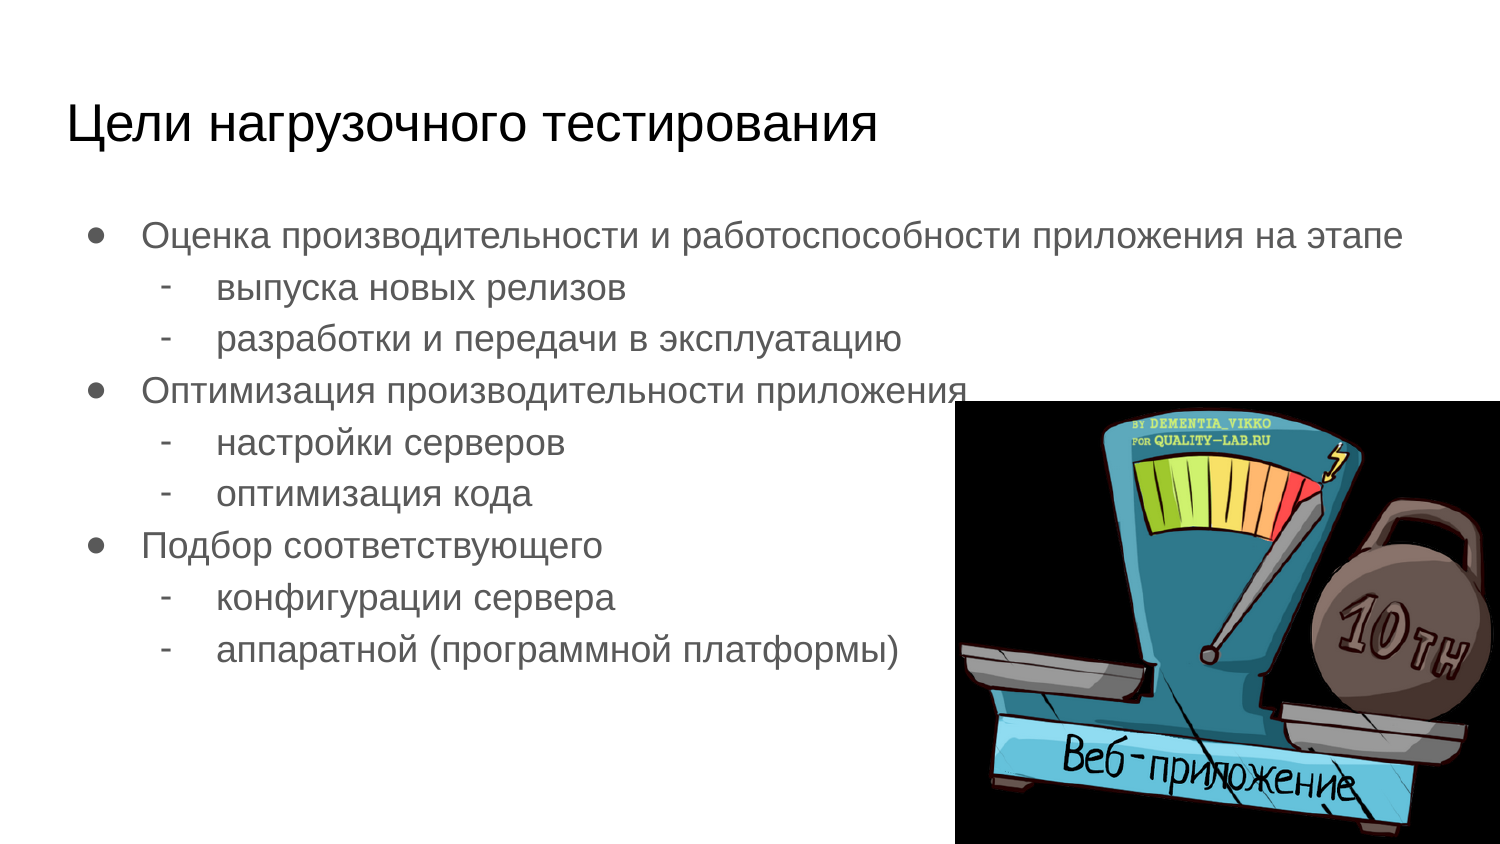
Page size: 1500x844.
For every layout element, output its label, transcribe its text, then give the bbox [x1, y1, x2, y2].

title Цели нагрузочного тестирования [51, 72, 1449, 167]
list Оценка производительности и работоспособности приложения на этапе выпуска новых релизов разработки и передачи в эксплуатацию Оптимизация производительности приложения настройки серверов оптимизация кода Подбор соответствующего конфигурации сервера аппаратной (программной платформы) [51, 189, 1449, 750]
picture [955, 401, 1500, 844]
